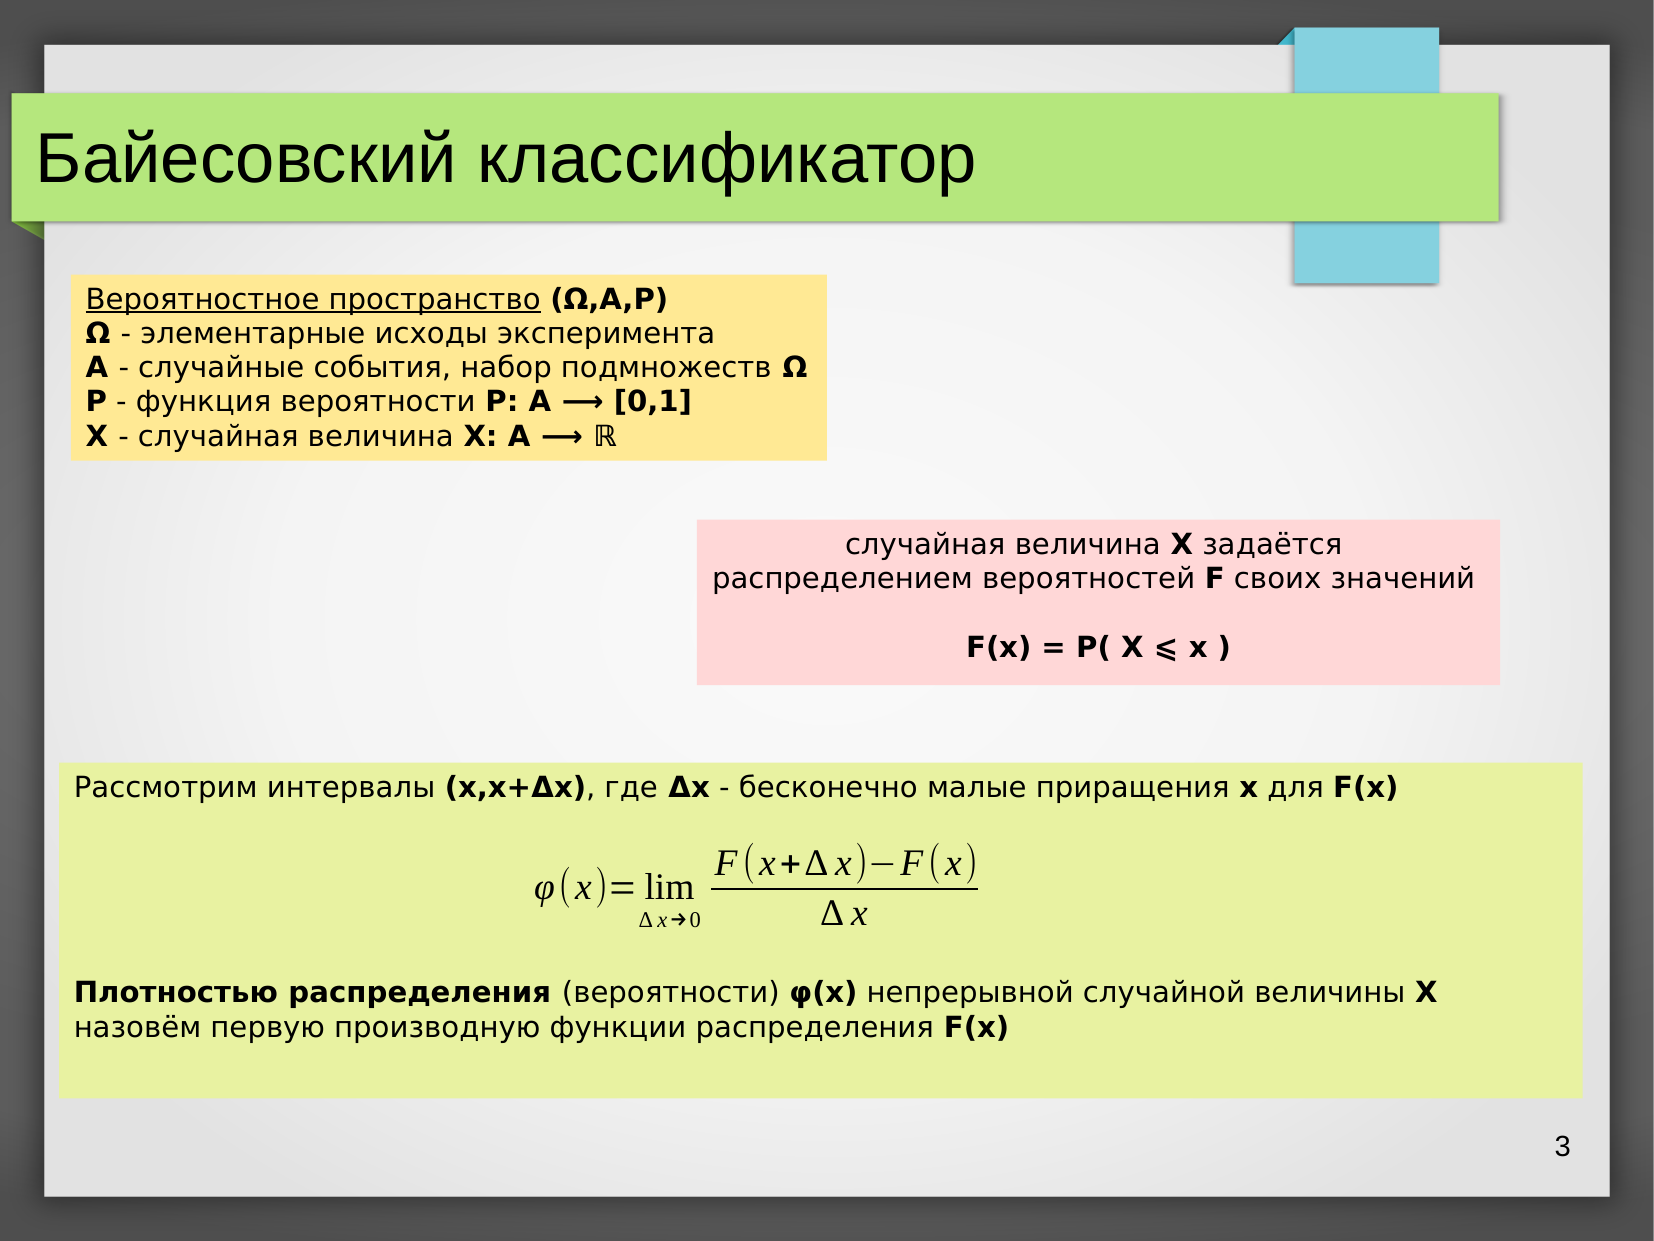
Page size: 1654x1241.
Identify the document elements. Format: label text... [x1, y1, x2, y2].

picture [0, 0, 1654, 1241]
text_box Вероятностное пространство (Ω,A,P) Ω - элементарные исходы эксперимента A - случайные события, набор подмножеств Ω P - функция вероятности P: A ⟶ [0,1] X - случайная величина X: A ⟶ ℝ [70, 274, 827, 461]
chart [533, 840, 981, 934]
text_box Рассмотрим интервалы (x,x+Δx), где Δx - бесконечно малые приращения x для F(x) Плотностью распределения (вероятности) φ(x) непрерывной случайной величины X назовём первую производную функции распределения F(x) [59, 762, 1583, 1099]
text_box случайная величина X задаётся распределением вероятностей F своих значений F(x) = P( X ⩽ x ) [696, 519, 1501, 686]
title Байесовский классификатор [35, 118, 1489, 199]
